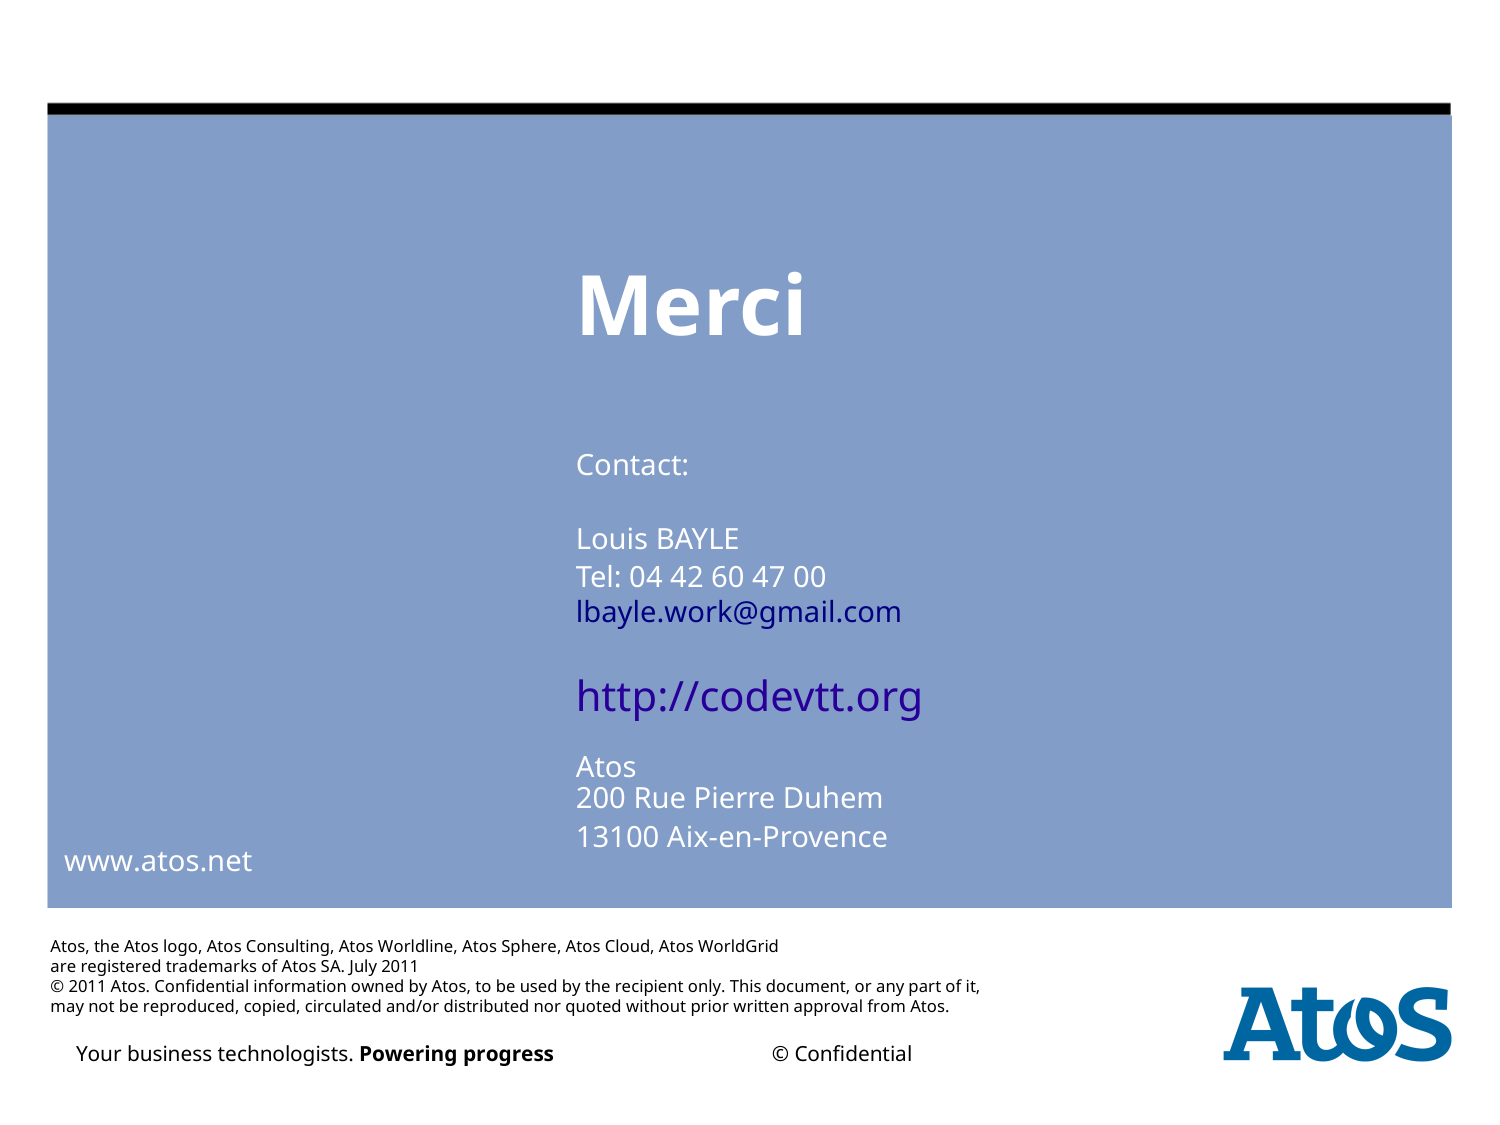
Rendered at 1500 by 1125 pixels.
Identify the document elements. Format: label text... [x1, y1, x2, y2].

picture [0, 0, 1500, 1125]
title Merci [560, 207, 1406, 397]
subtitle Contact: Louis BAYLE Tel: 04 42 60 47 00 lbayle.work@gmail.com http://codevtt.org Atos 200 Rue Pierre Duhem 13100 Aix-en-Provence [561, 442, 1395, 893]
